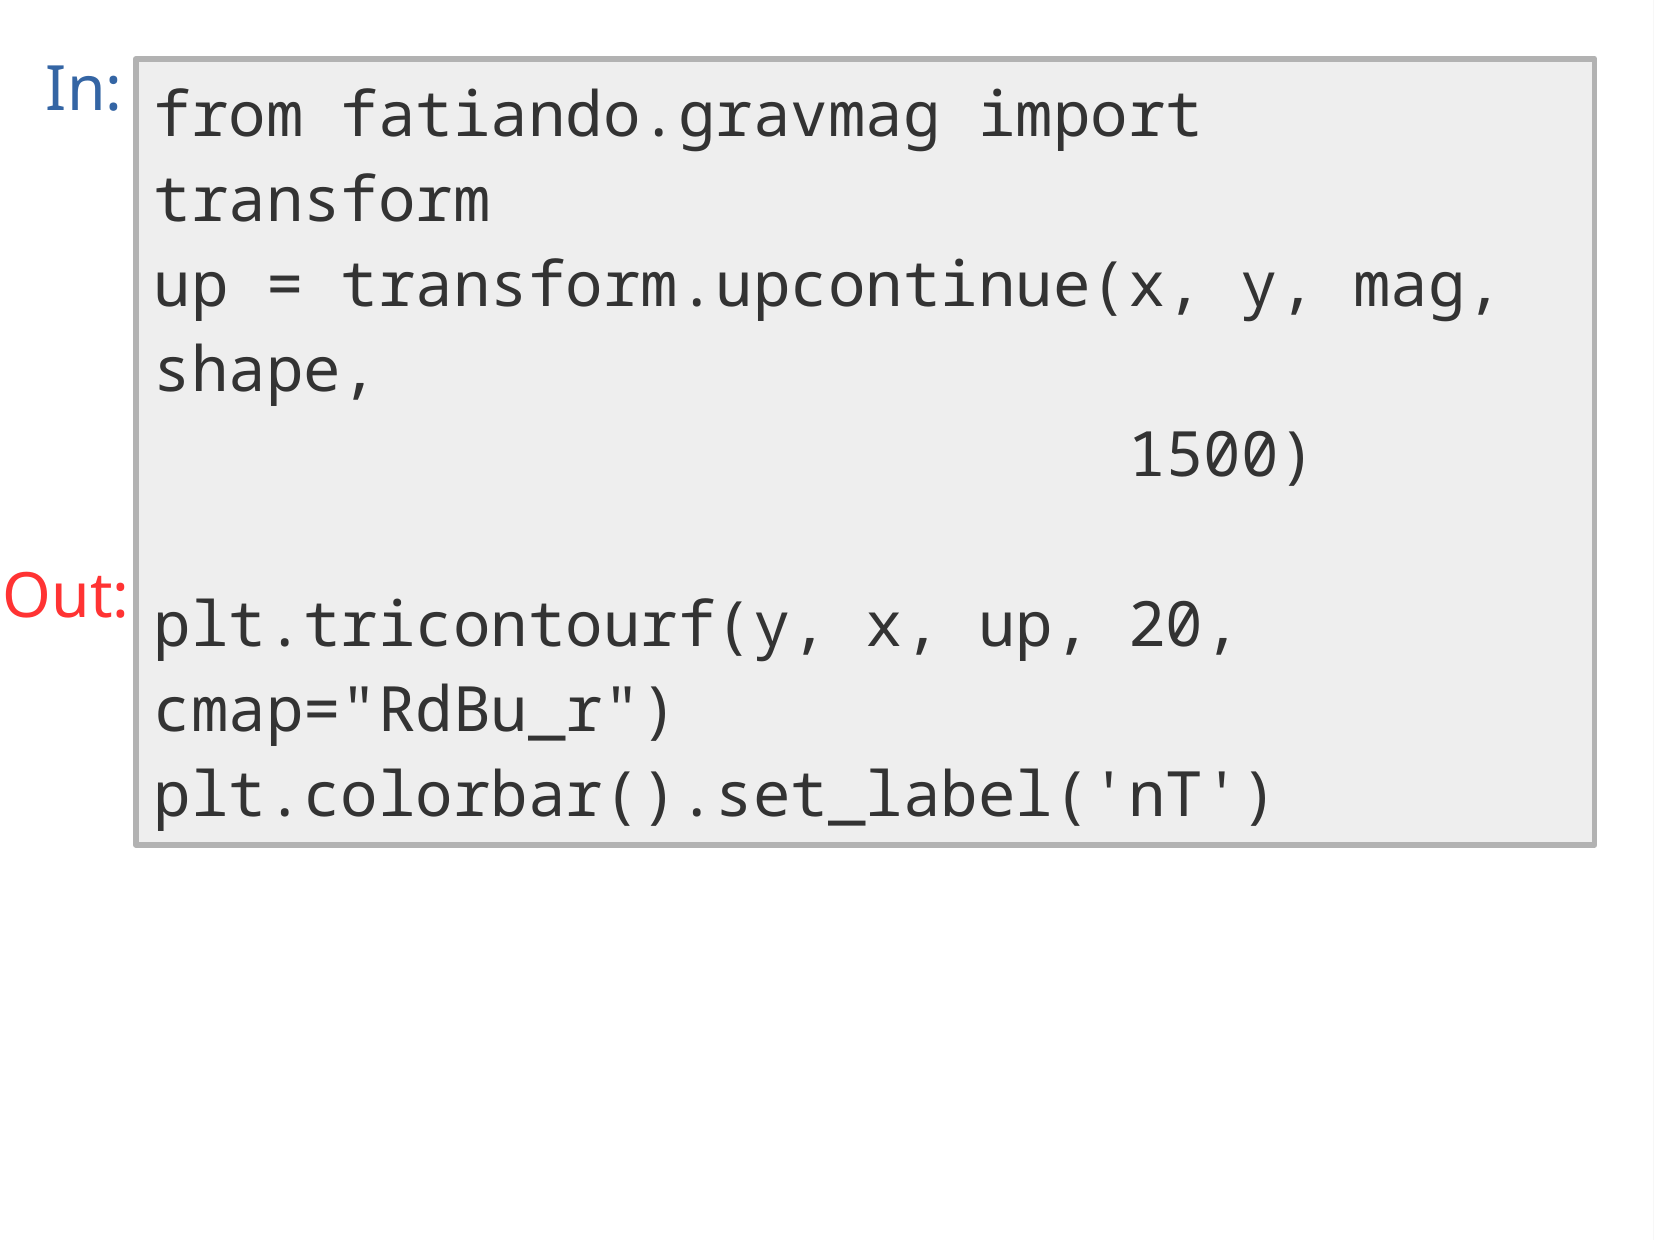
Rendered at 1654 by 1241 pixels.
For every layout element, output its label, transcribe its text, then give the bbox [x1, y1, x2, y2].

picture [127, 569, 1028, 1170]
text_box [0, 0, 1654, 1241]
text_box from fatiando.gravmag import transform up = transform.upcontinue(x, y, mag, shape, 1500) plt.tricontourf(y, x, up, 20, cmap="RdBu_r") plt.colorbar().set_label('nT') [135, 59, 1595, 532]
title In: [23, 8, 178, 163]
title Out: [0, 516, 184, 670]
